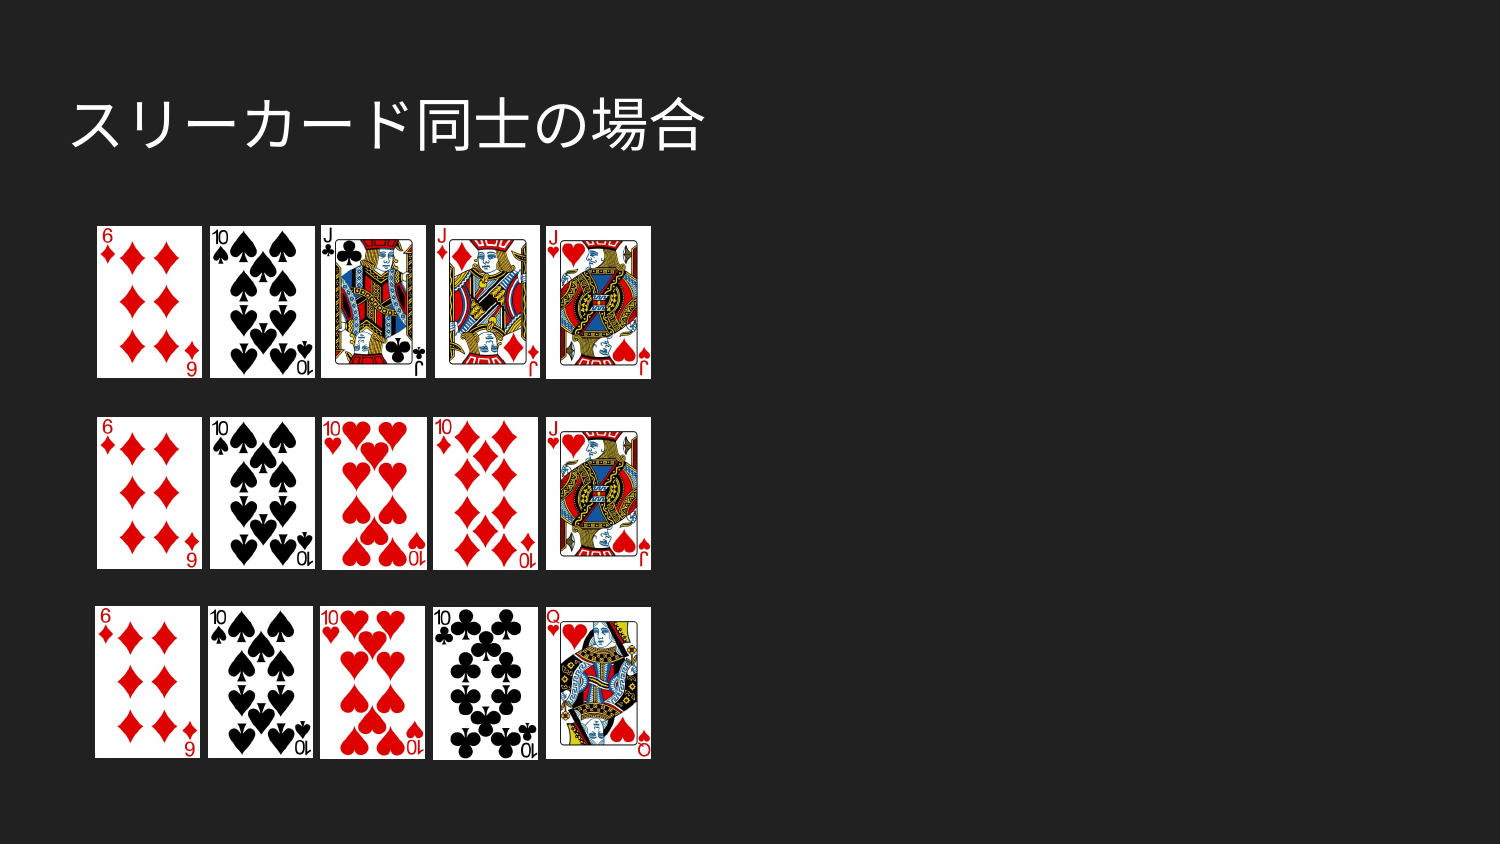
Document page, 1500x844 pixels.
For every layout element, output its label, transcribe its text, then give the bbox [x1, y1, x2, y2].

picture [210, 417, 315, 569]
picture [435, 225, 540, 378]
title スリーカード同士の場合 [51, 72, 1449, 167]
picture [322, 417, 427, 570]
picture [210, 226, 315, 378]
picture [208, 606, 313, 758]
picture [546, 226, 651, 379]
picture [320, 606, 425, 759]
picture [546, 607, 651, 760]
picture [433, 417, 538, 570]
picture [546, 417, 651, 571]
picture [433, 607, 538, 760]
picture [97, 226, 202, 378]
picture [95, 606, 200, 758]
picture [321, 225, 426, 378]
picture [97, 417, 202, 569]
